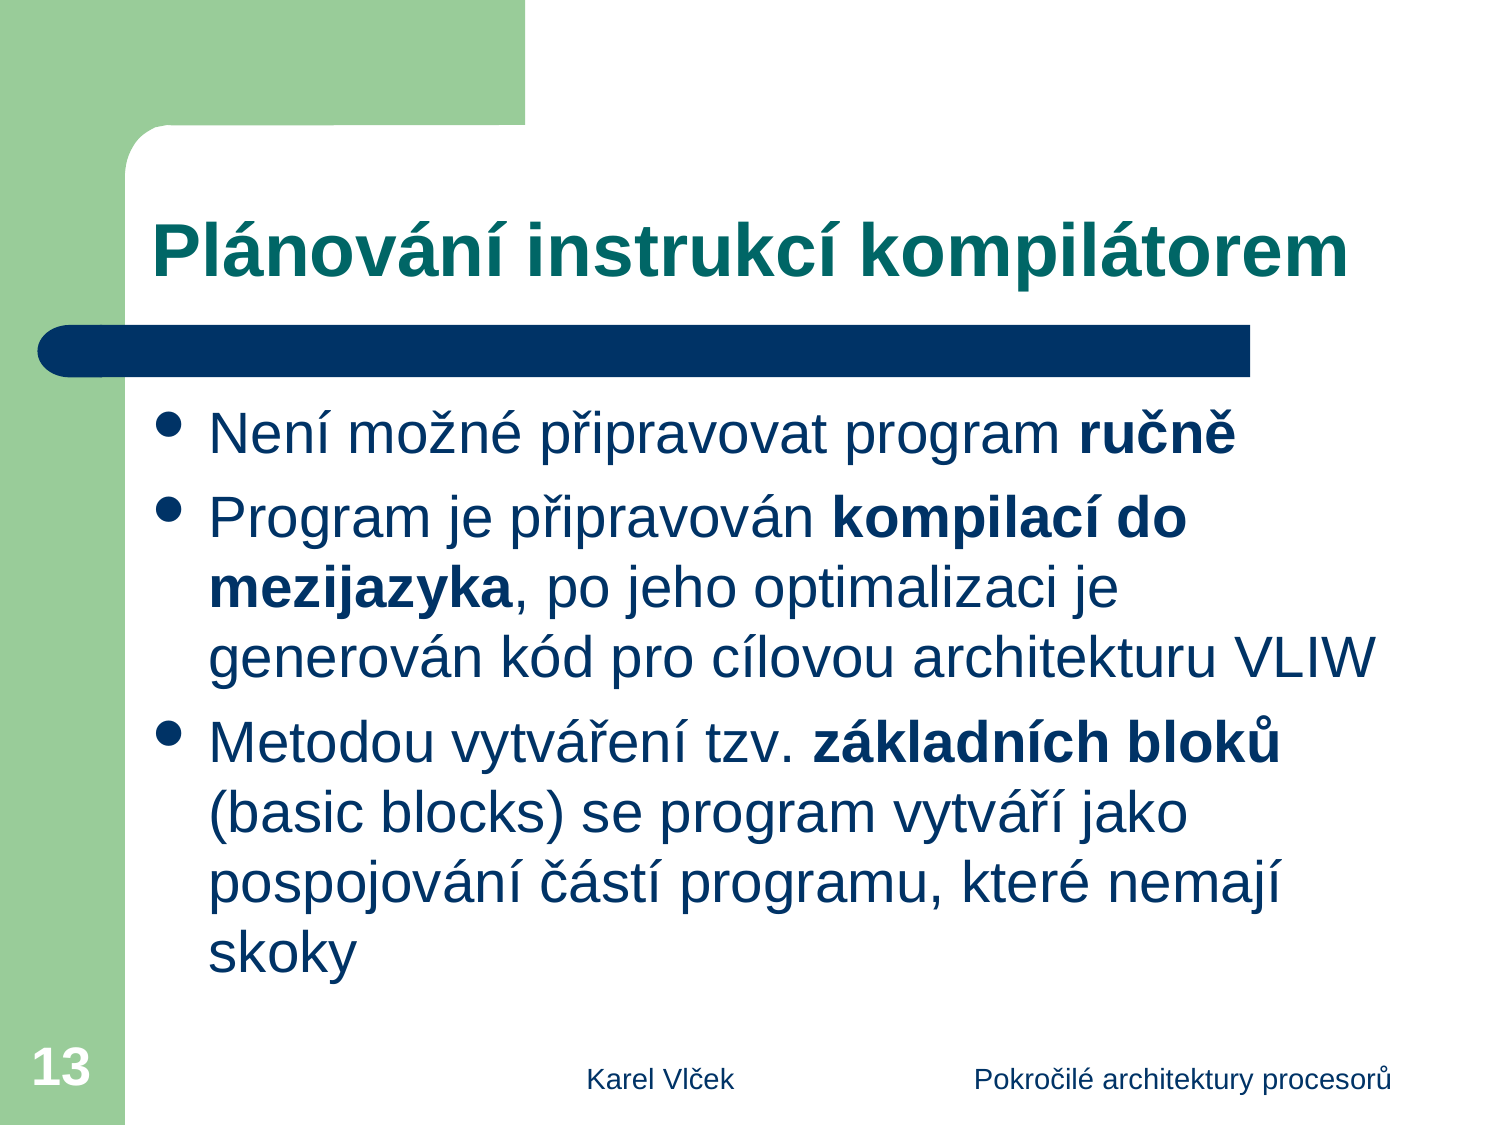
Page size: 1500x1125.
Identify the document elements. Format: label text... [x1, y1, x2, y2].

title Plánování instrukcí kompilátorem [136, 136, 1414, 301]
list Není možné připravovat program ručně Program je připravován kompilací do mezijazyka, po jeho optimalizaci je generován kód pro cílovou architekturu VLIW Metodou vytváření tzv. základních bloků (basic blocks) se program vytváří jako pospojování částí programu, které nemají skoky [137, 387, 1400, 999]
